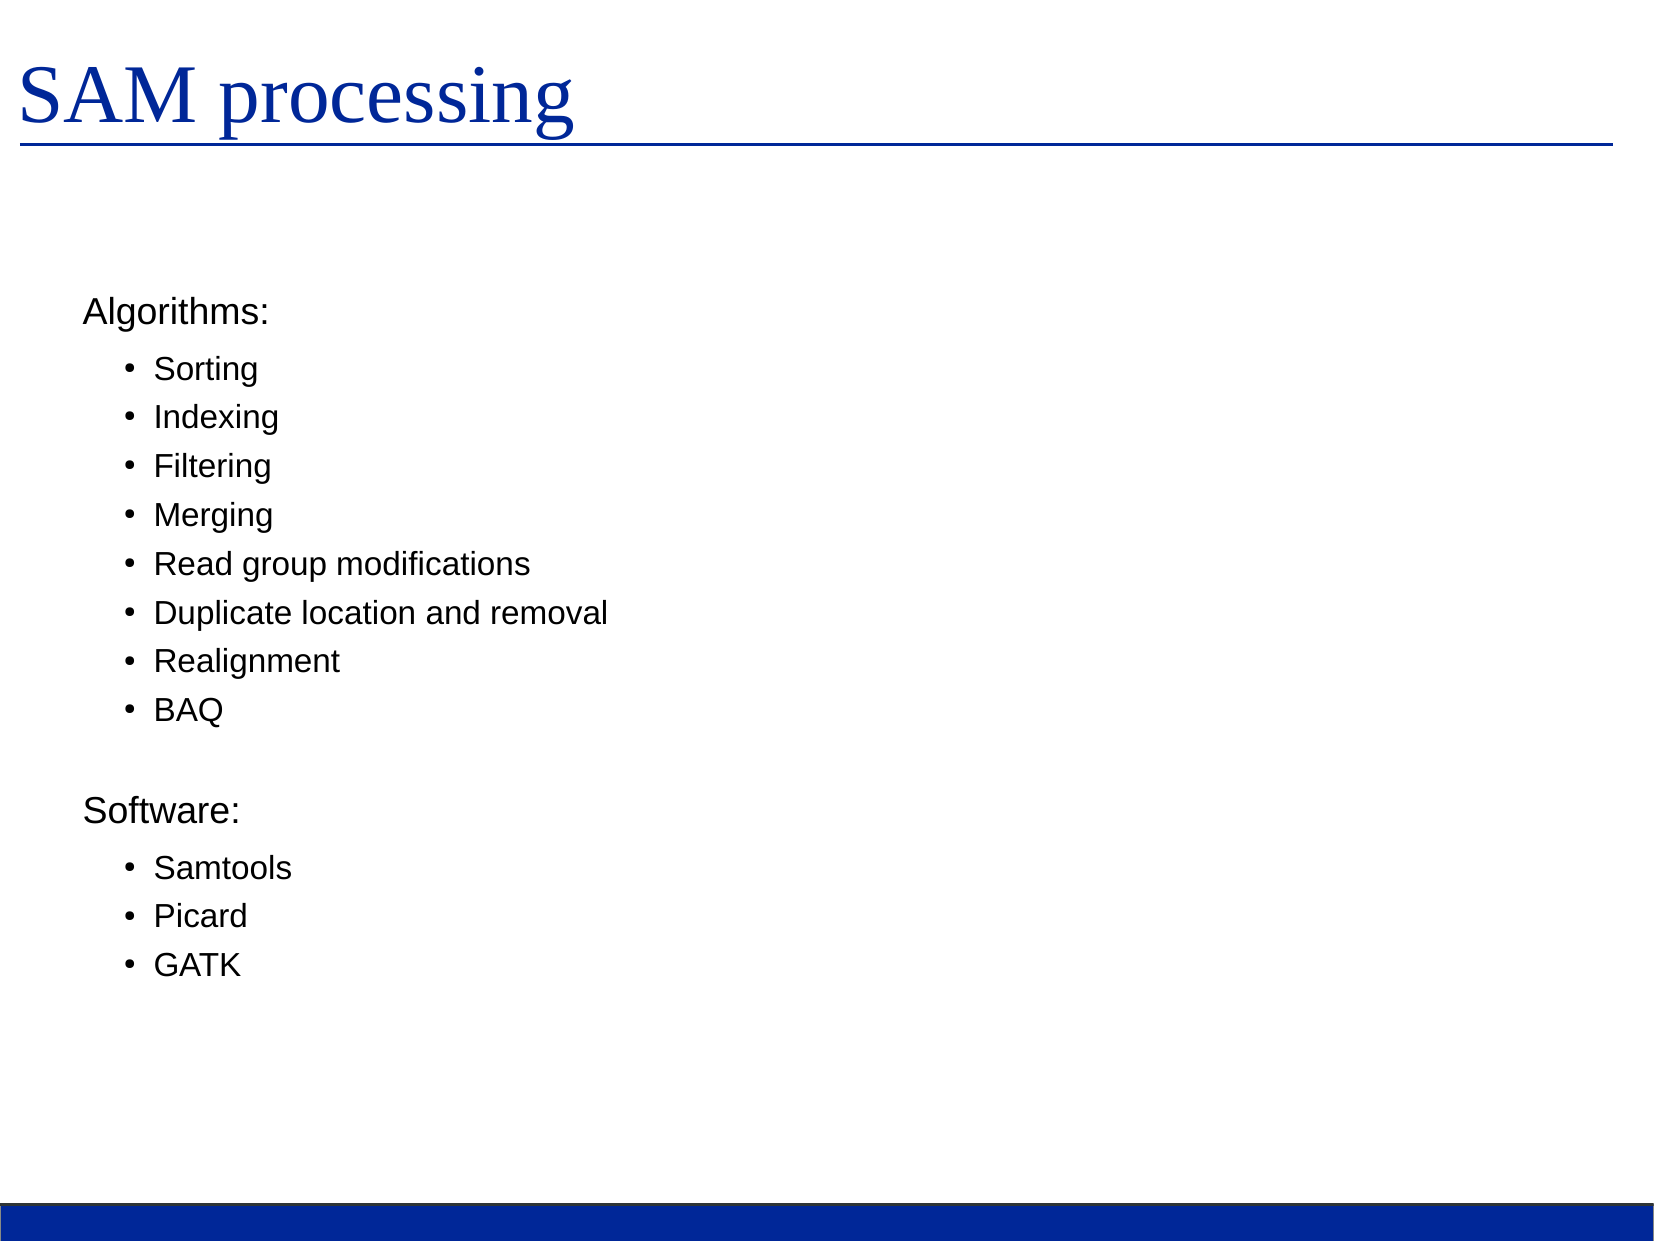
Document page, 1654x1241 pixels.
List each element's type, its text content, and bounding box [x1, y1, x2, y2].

title SAM processing [17, 0, 1589, 198]
list Algorithms: Sorting Indexing Filtering Merging Read group modifications Duplicate location and removal Realignment BAQ Software: Samtools Picard GATK [82, 290, 1571, 1109]
